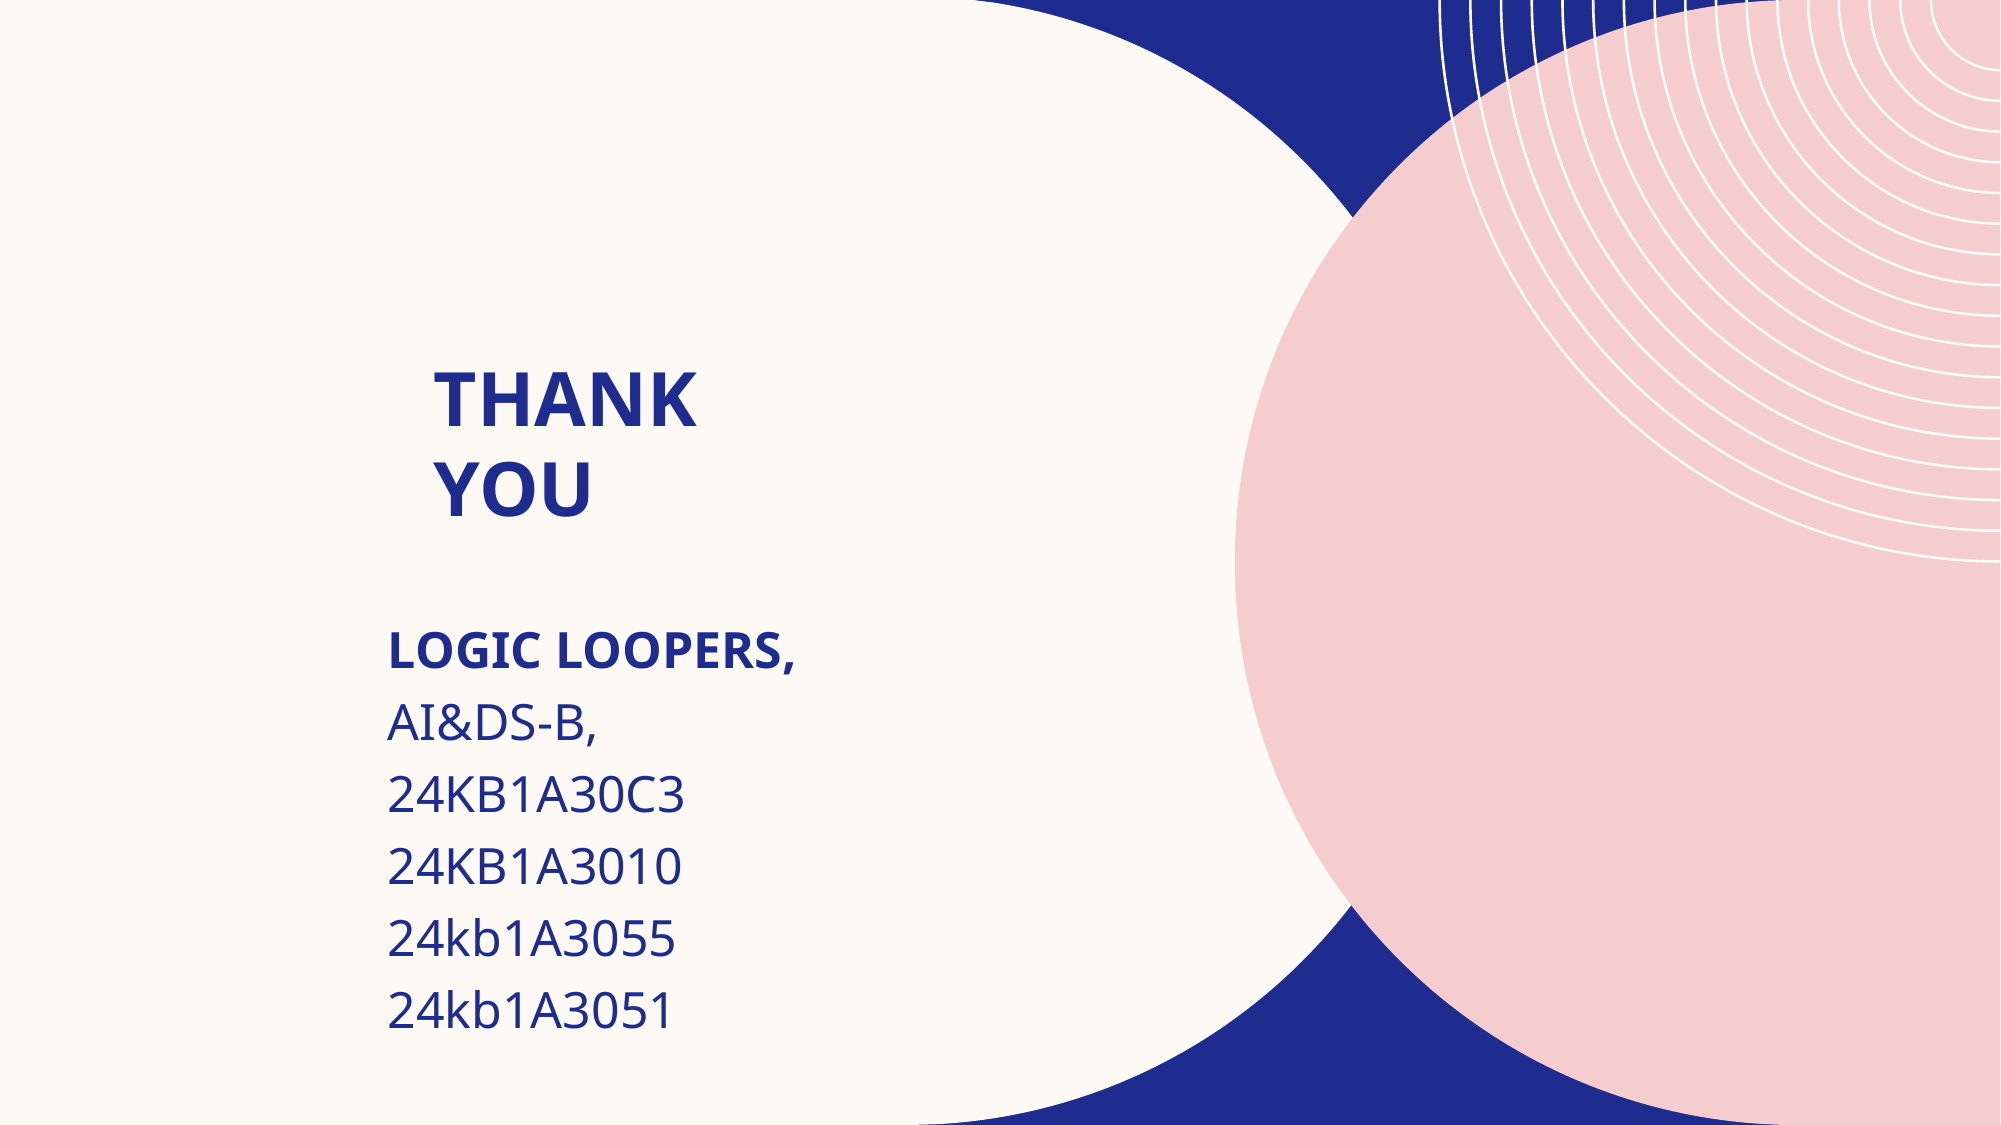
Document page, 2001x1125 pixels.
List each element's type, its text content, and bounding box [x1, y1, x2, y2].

title Thank you [418, 84, 1357, 532]
subtitle LOGIC LOOPERS, AI&DS-B, 24KB1A30C3 24KB1A3010 24kb1A3055 24kb1A3051 [372, 546, 1150, 1125]
